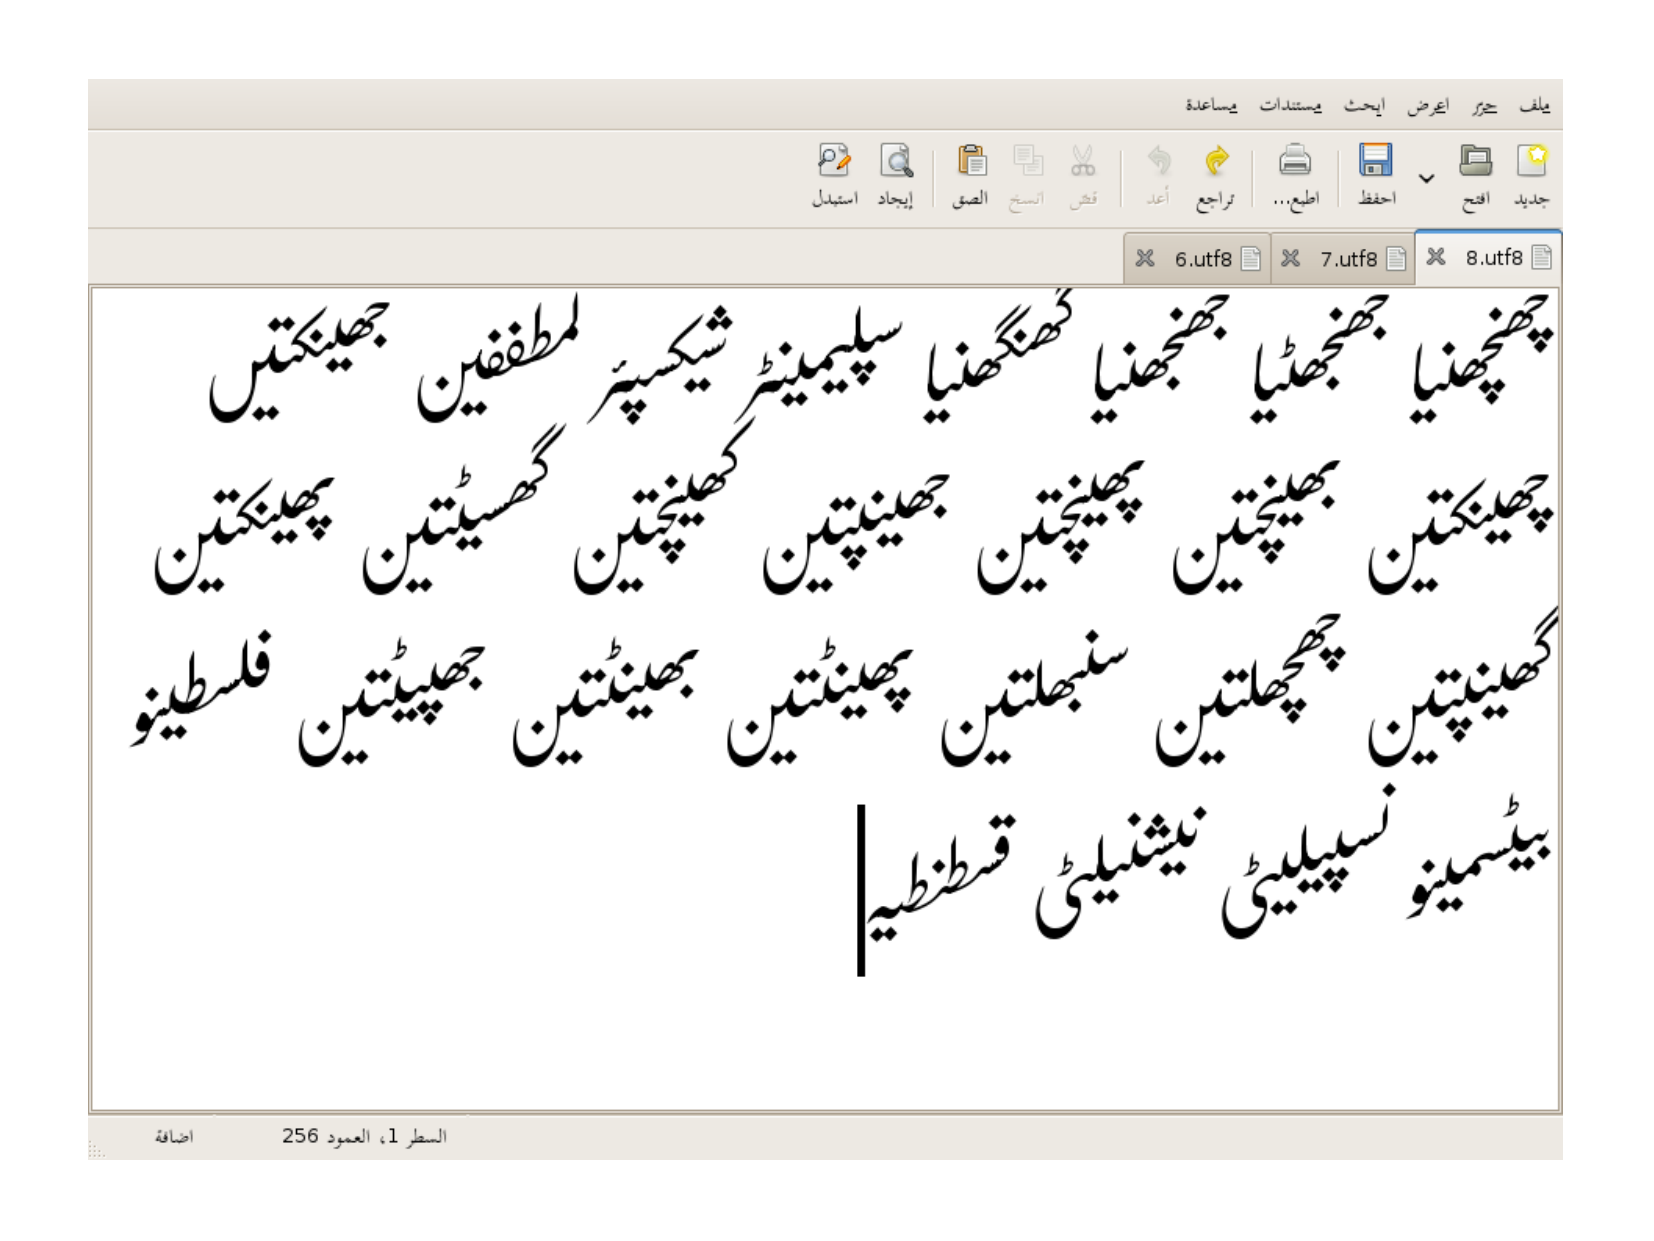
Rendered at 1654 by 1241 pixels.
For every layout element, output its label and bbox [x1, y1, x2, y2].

picture [88, 79, 1563, 1160]
